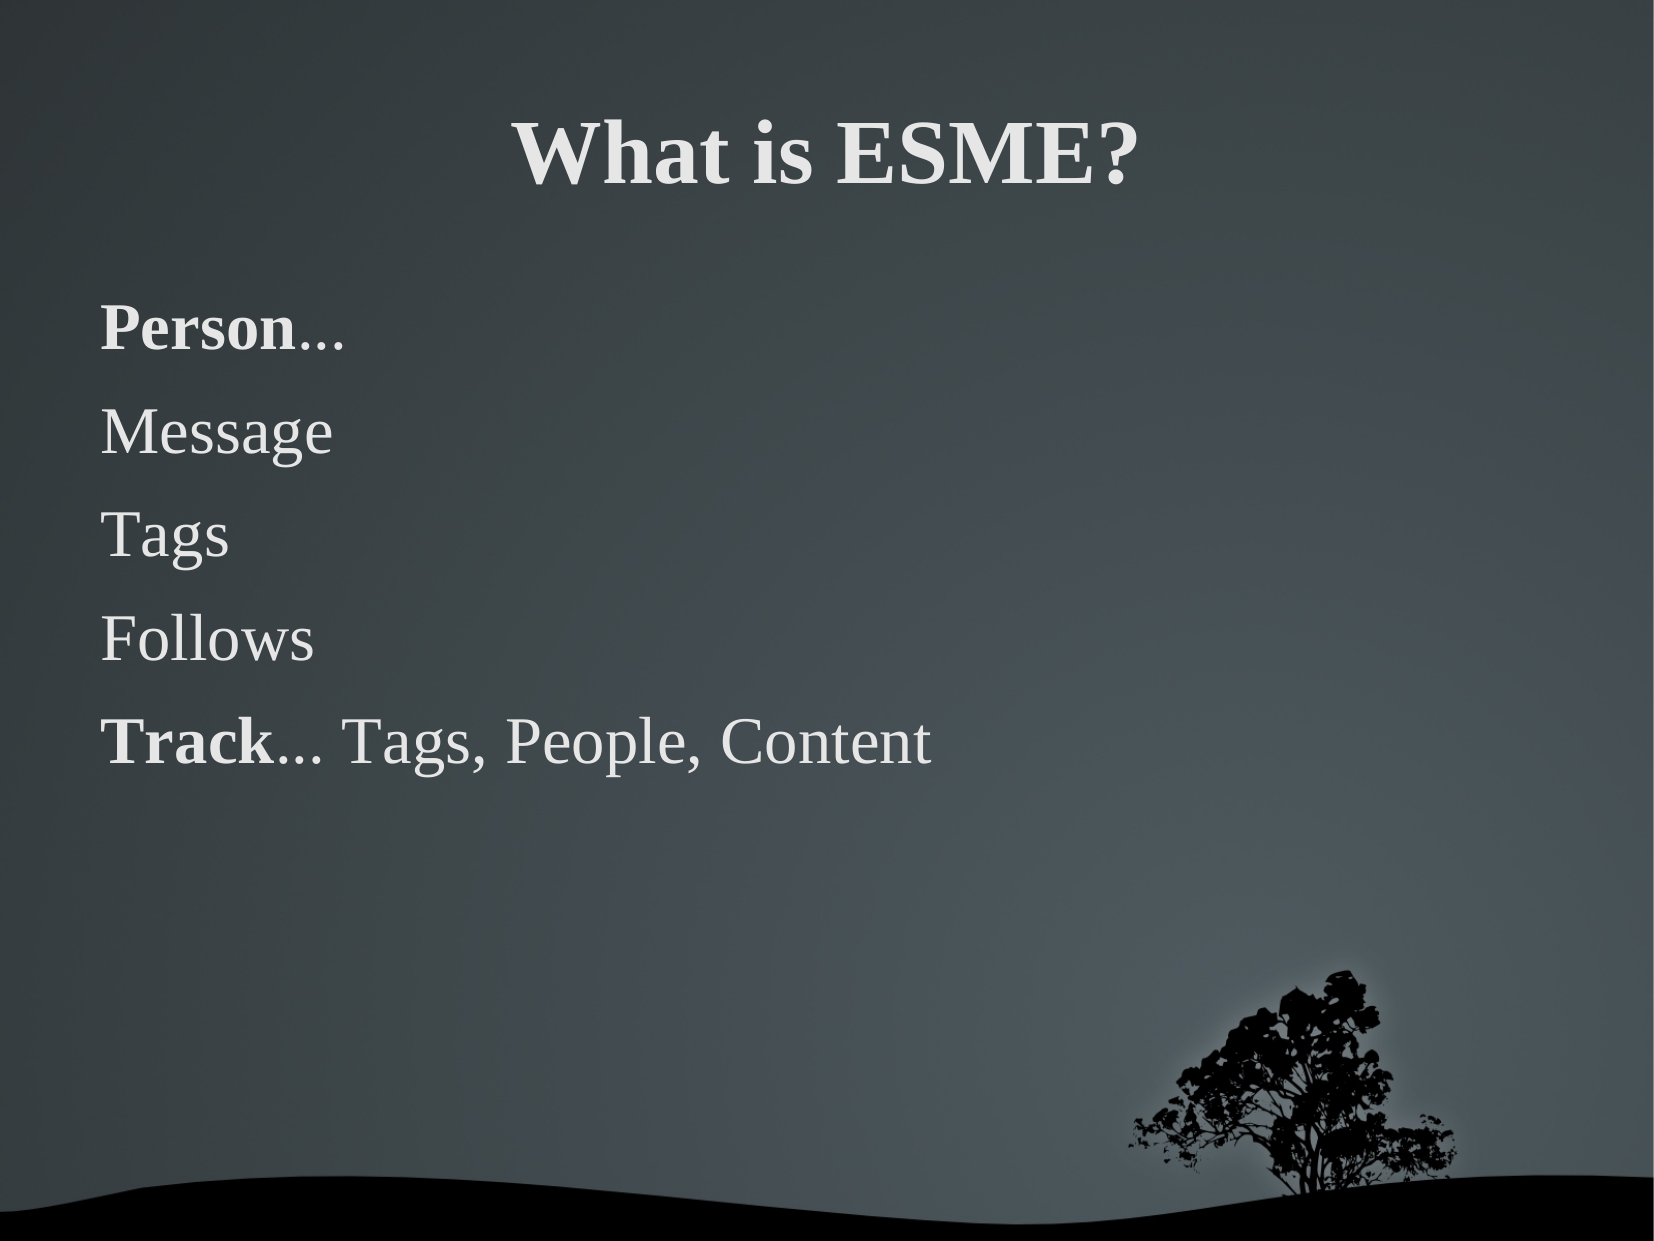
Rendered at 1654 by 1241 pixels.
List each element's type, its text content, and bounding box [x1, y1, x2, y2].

list Person... Message Tags Follows Track... Tags, People, Content [82, 290, 1571, 1094]
title What is ESME? [82, 56, 1571, 250]
picture [0, 0, 1654, 1241]
